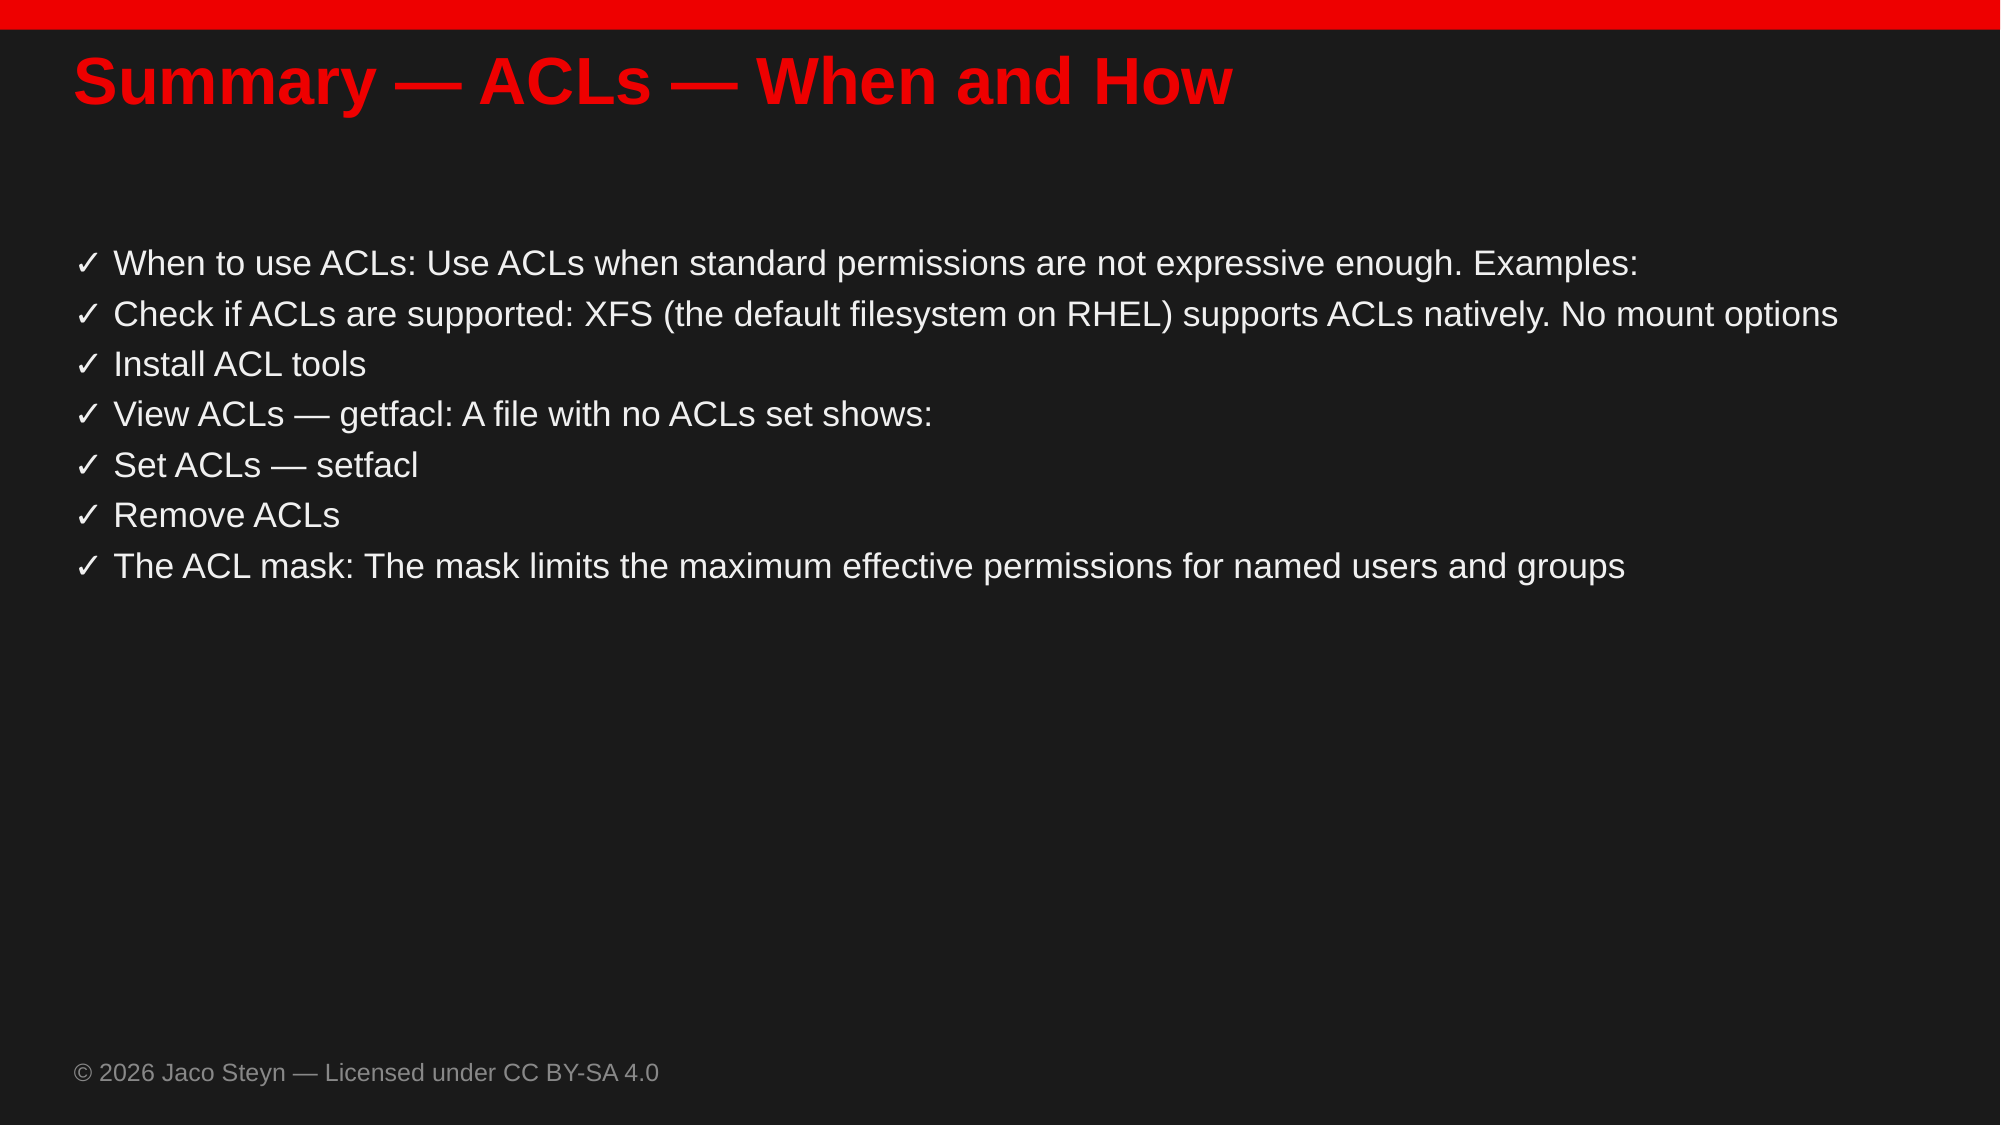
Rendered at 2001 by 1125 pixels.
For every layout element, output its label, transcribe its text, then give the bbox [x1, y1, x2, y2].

text_box ✓ When to use ACLs: Use ACLs when standard permissions are not expressive enough. Examples: ✓ Check if ACLs are supported: XFS (the default filesystem on RHEL) supports ACLs natively. No mount options ✓ Install ACL tools ✓ View ACLs — getfacl: A file with no ACLs set shows: ✓ Set ACLs — setfacl ✓ Remove ACLs ✓ The ACL mask: The mask limits the maximum effective permissions for named users and groups [59, 236, 1942, 1037]
text_box [0, 0, 2001, 30]
text_box © 2026 Jaco Steyn — Licensed under CC BY-SA 4.0 [59, 1051, 1942, 1093]
text_box Summary — ACLs — When and How [59, 36, 1942, 208]
